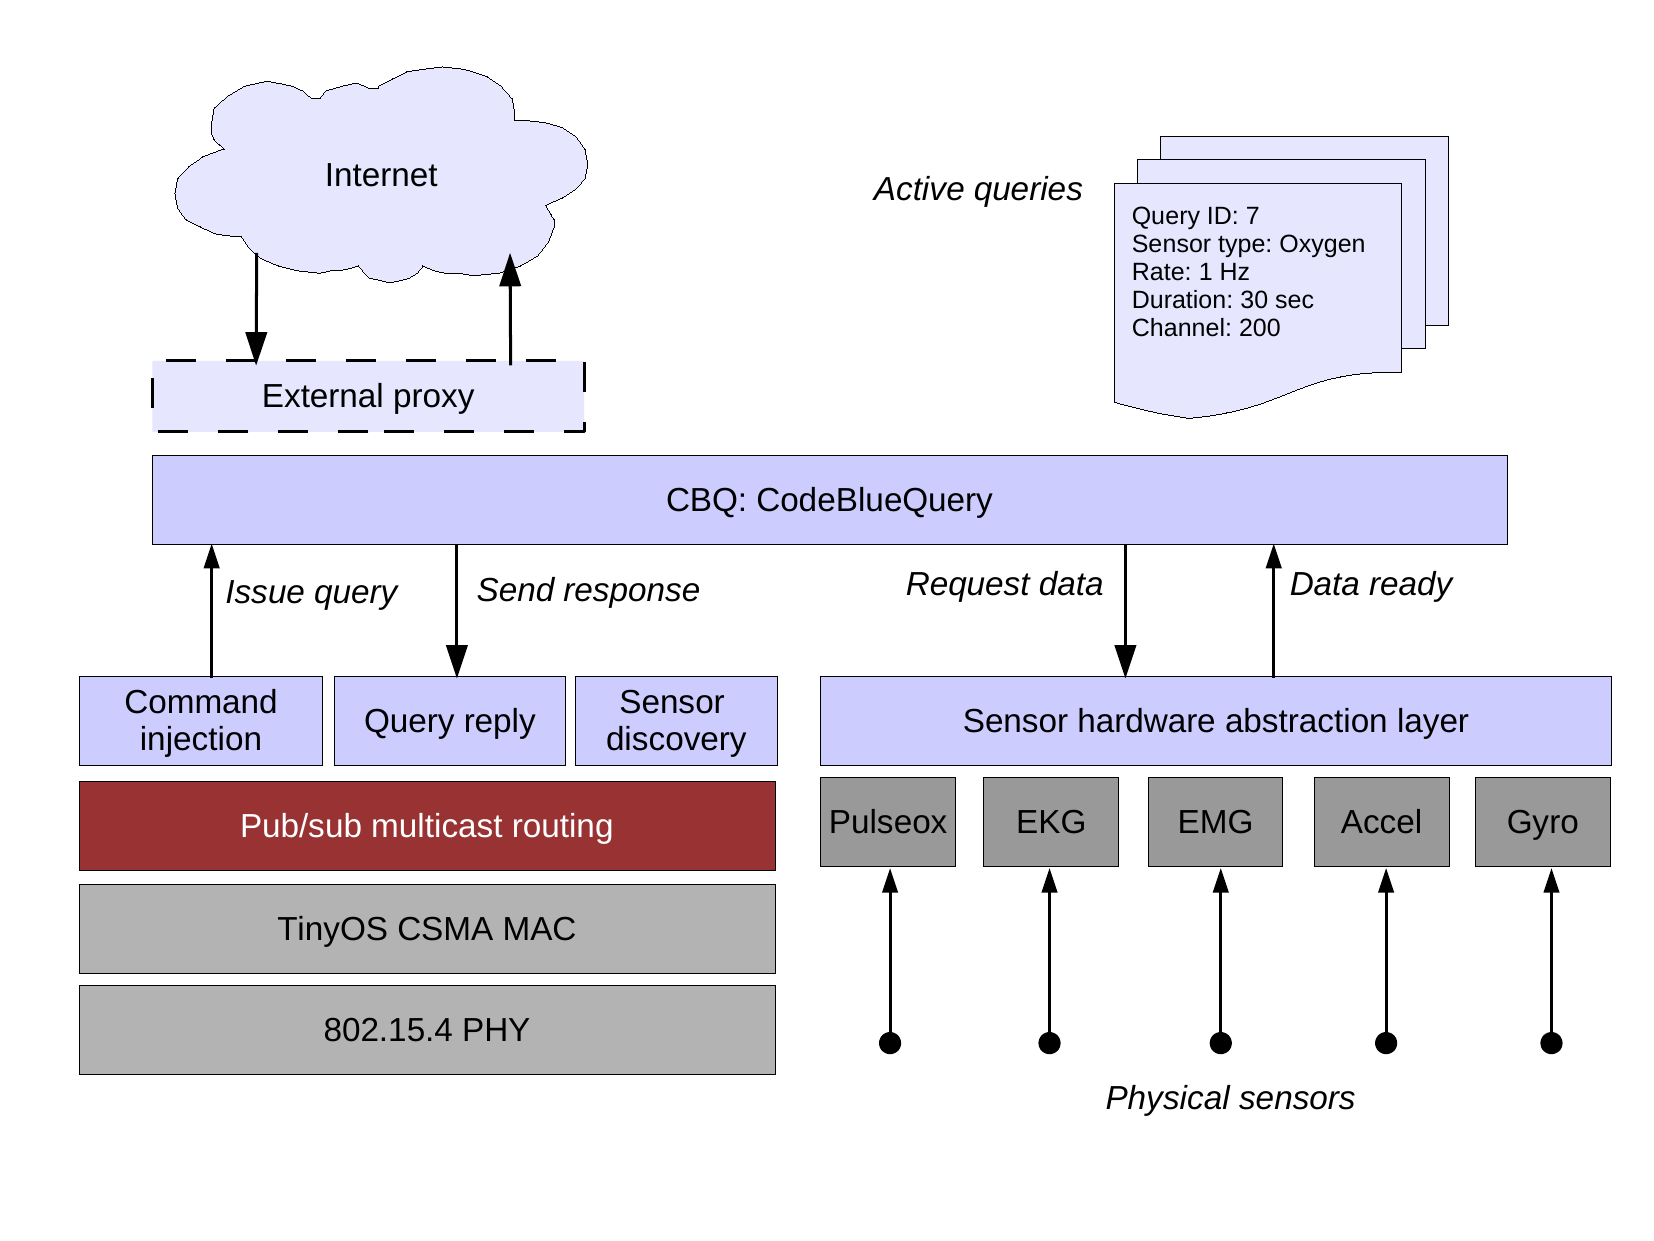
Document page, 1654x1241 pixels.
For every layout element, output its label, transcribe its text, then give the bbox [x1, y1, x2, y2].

text_box CBQ: CodeBlueQuery [152, 455, 1508, 545]
text_box External proxy [152, 360, 585, 432]
text_box Issue query [225, 573, 398, 611]
text_box Sensor discovery [575, 676, 778, 766]
text_box Command injection [79, 676, 323, 766]
text_box Send response [476, 571, 701, 609]
text_box Query ID: 7 Sensor type: Oxygen Rate: 1 Hz Duration: 30 sec Channel: 200 [1131, 201, 1457, 342]
text_box Request data [905, 565, 1105, 603]
text_box Gyro [1475, 777, 1611, 867]
text_box Active queries [874, 170, 1084, 208]
text_box Accel [1314, 777, 1450, 867]
text_box Pulseox [820, 777, 956, 867]
text_box Pub/sub multicast routing [79, 781, 776, 871]
text_box TinyOS CSMA MAC [79, 884, 776, 974]
text_box EMG [1148, 777, 1283, 867]
text_box [1114, 136, 1449, 419]
text_box Data ready [1289, 565, 1453, 603]
text_box Physical sensors [1105, 1079, 1357, 1117]
text_box Sensor hardware abstraction layer [820, 676, 1612, 766]
text_box EKG [983, 777, 1119, 867]
text_box Internet [174, 66, 588, 283]
text_box Query reply [334, 676, 566, 766]
text_box 802.15.4 PHY [79, 985, 776, 1075]
